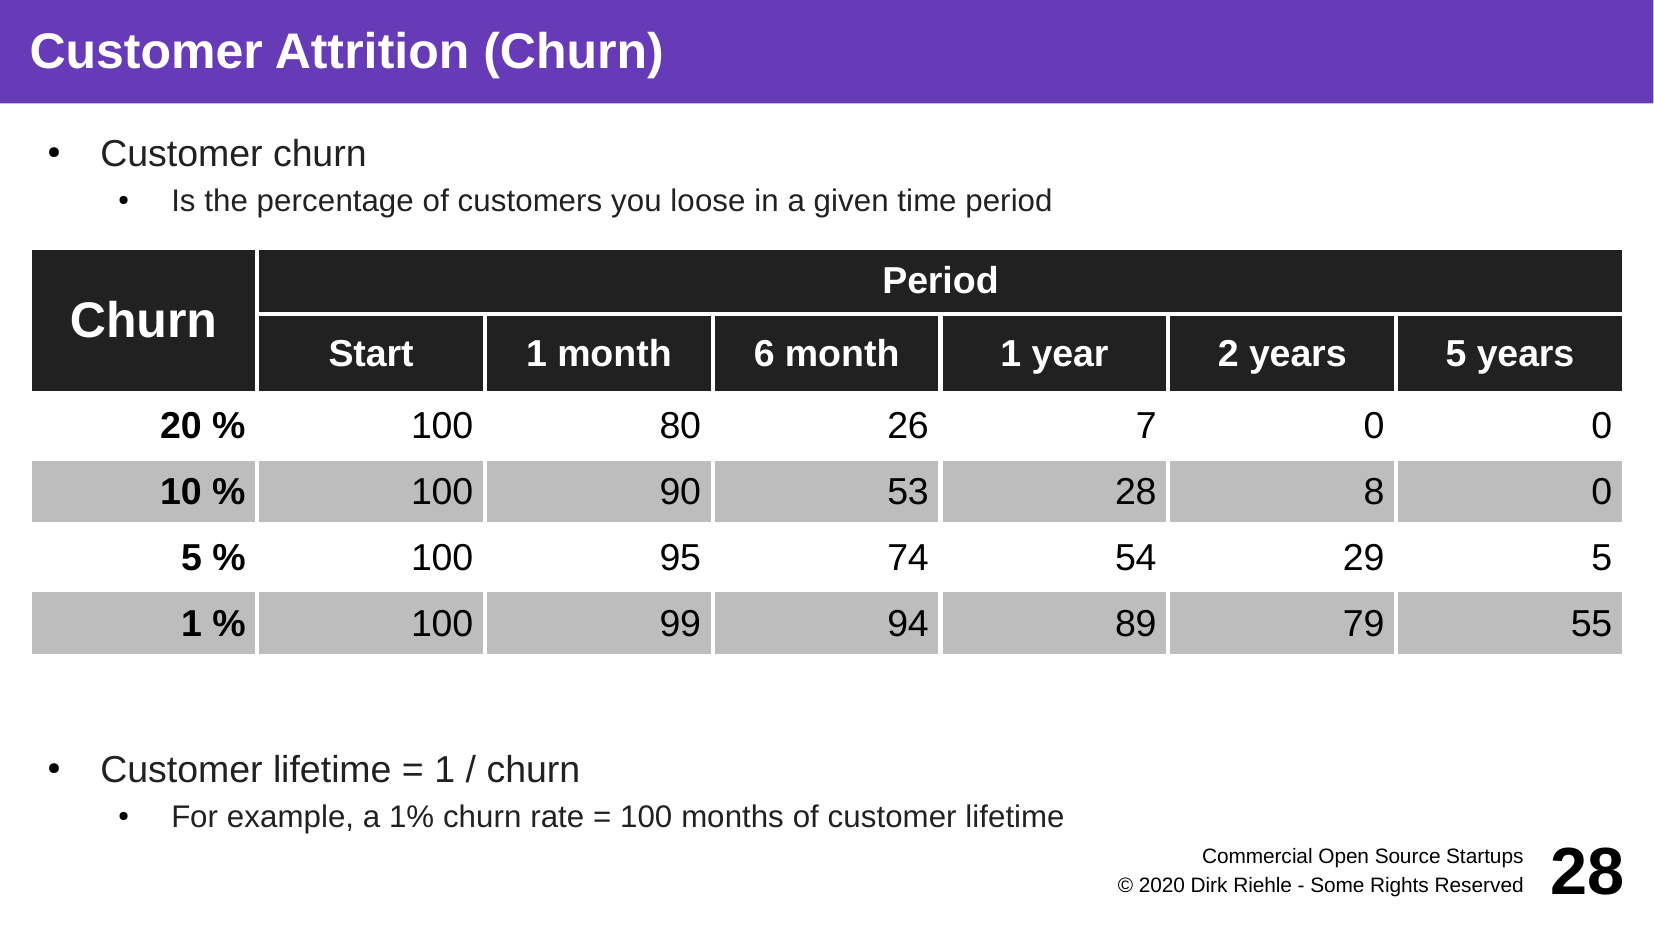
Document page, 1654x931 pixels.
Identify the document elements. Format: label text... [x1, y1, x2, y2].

table_cell 10 % [32, 461, 255, 522]
table_cell 8 [1170, 461, 1394, 522]
table_cell 94 [715, 592, 938, 654]
table_cell Start [259, 316, 483, 391]
table_cell 79 [1170, 592, 1394, 654]
table_cell 0 [1398, 395, 1622, 457]
table_cell 1 year [943, 316, 1166, 391]
table_cell 54 [943, 527, 1166, 588]
table_header Churn [32, 250, 255, 391]
table_cell 0 [1170, 395, 1394, 457]
table_cell 5 [1398, 527, 1622, 588]
list Customer churn Is the percentage of customers you loose in a given time period Customer lifetime = 1 / churn For example, a 1% churn rate = 100 months of customer lifetime [29, 132, 1625, 246]
table_cell 29 [1170, 527, 1394, 588]
table_cell 2 years [1170, 316, 1394, 391]
title Customer Attrition (Churn) [0, 0, 1654, 104]
table_cell 95 [487, 527, 711, 588]
table_cell 100 [259, 592, 483, 654]
table_header Period [259, 250, 1622, 312]
table_cell 26 [715, 395, 938, 457]
table_cell 5 % [32, 527, 255, 588]
list Customer churn Is the percentage of customers you loose in a given time period Customer lifetime = 1 / churn For example, a 1% churn rate = 100 months of customer lifetime [29, 658, 1625, 813]
table_cell 0 [1398, 461, 1622, 522]
table_cell 80 [487, 395, 711, 457]
table_cell 7 [943, 395, 1166, 457]
table_cell 28 [943, 461, 1166, 522]
table_cell 90 [487, 461, 711, 522]
table_cell 53 [715, 461, 938, 522]
table_cell 100 [259, 461, 483, 522]
table_cell 6 month [715, 316, 938, 391]
table_cell 74 [715, 527, 938, 588]
table_cell 55 [1398, 592, 1622, 654]
table_cell 89 [943, 592, 1166, 654]
table_cell 1 % [32, 592, 255, 654]
table_cell 100 [259, 527, 483, 588]
table_cell 5 years [1398, 316, 1622, 391]
table_cell 99 [487, 592, 711, 654]
table_cell 100 [259, 395, 483, 457]
table_cell 20 % [32, 395, 255, 457]
table_cell 1 month [487, 316, 711, 391]
